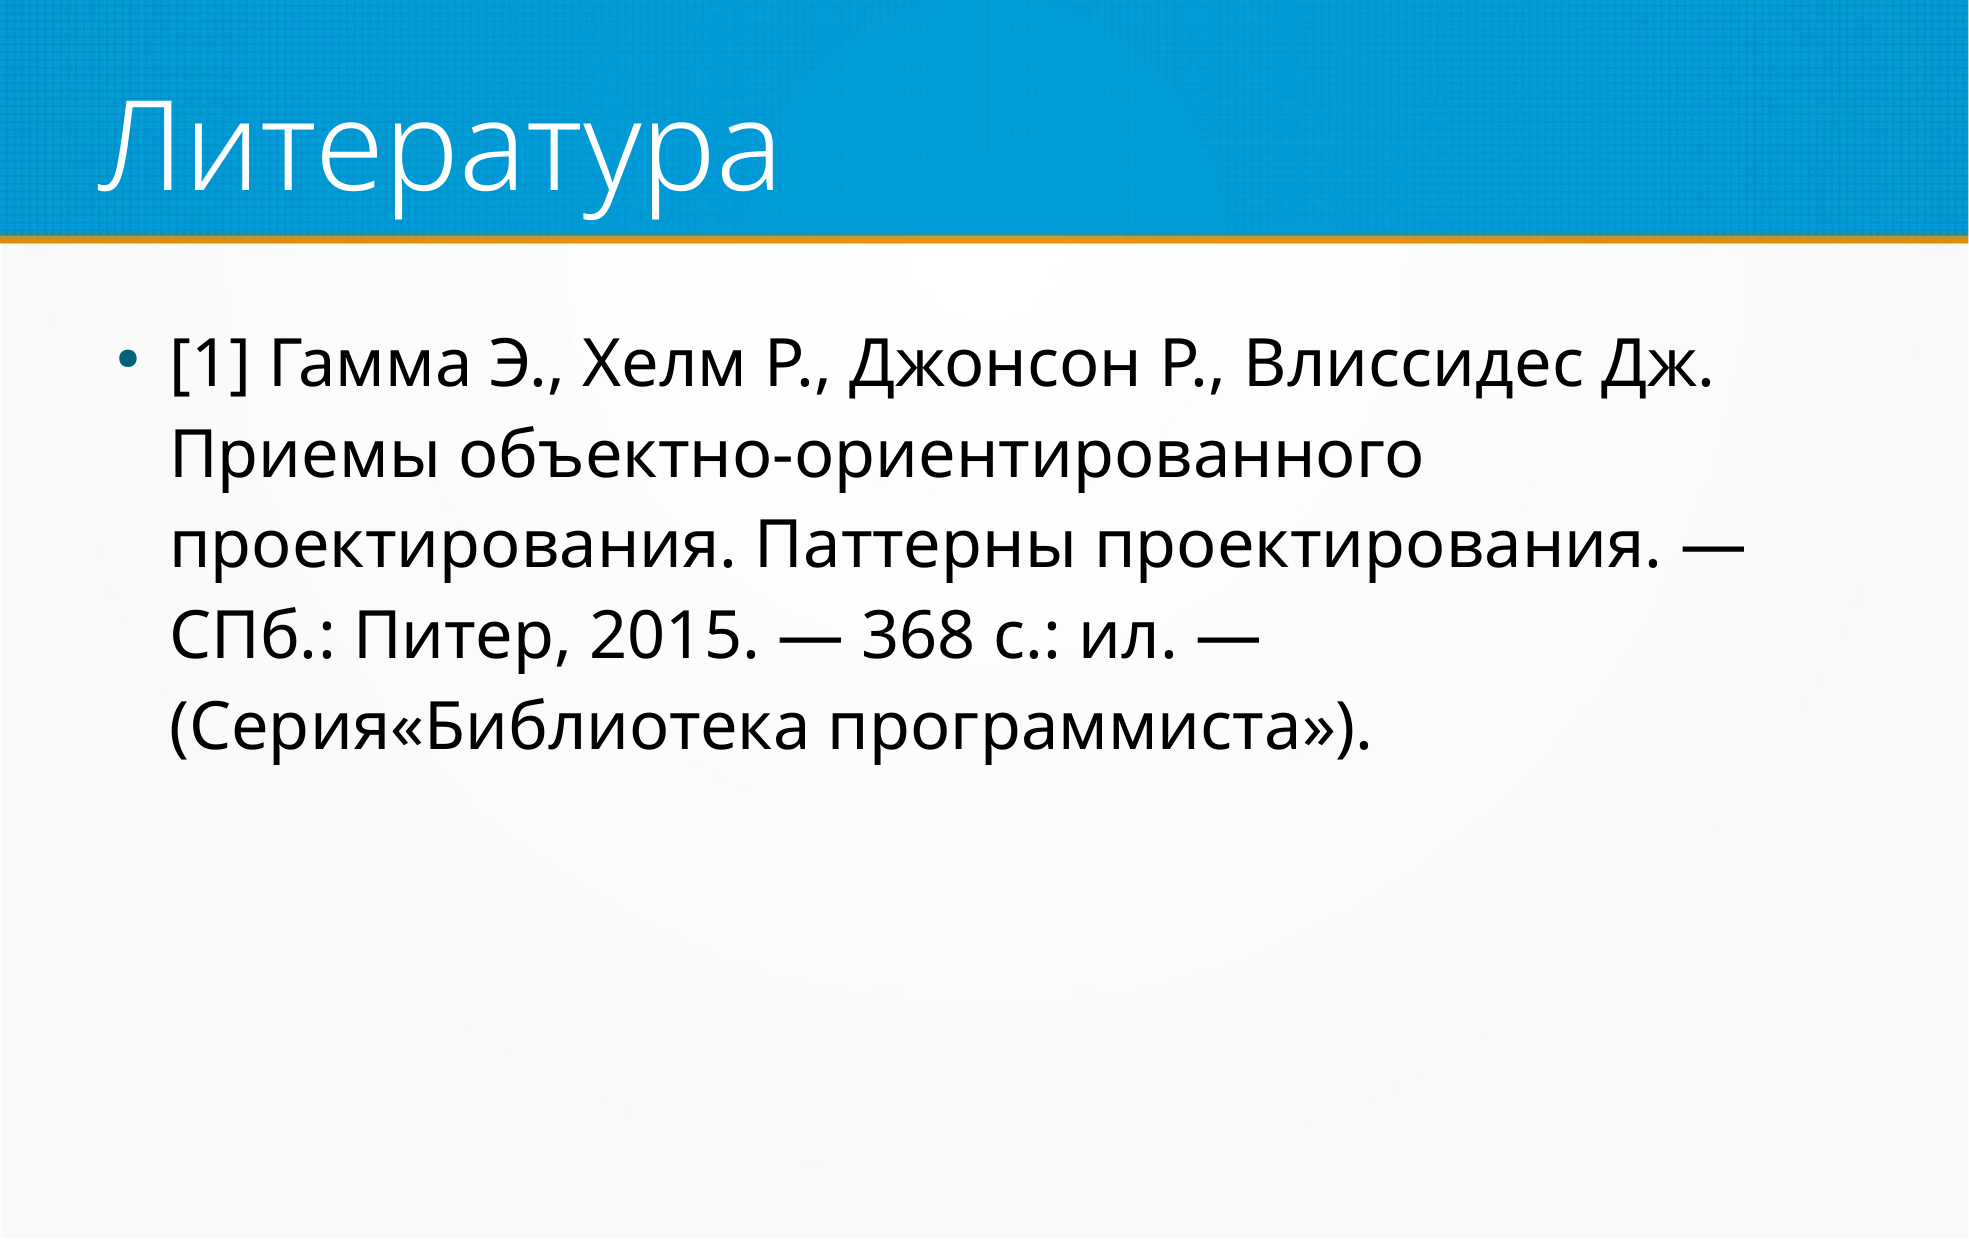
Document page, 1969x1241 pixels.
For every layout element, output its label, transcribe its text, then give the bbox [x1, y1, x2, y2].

title Литература [98, 19, 1870, 227]
list [1] Гамма Э., Хелм Р., Джонсон Р., Влиссидес Дж. Приемы объектно-ориентированного проектирования. Паттерны проектирования. — СПб.: Питер, 2015. — 368 с.: ил. — (Серия«Библиотека программиста»). [98, 315, 1861, 1081]
picture [0, 233, 1969, 1241]
